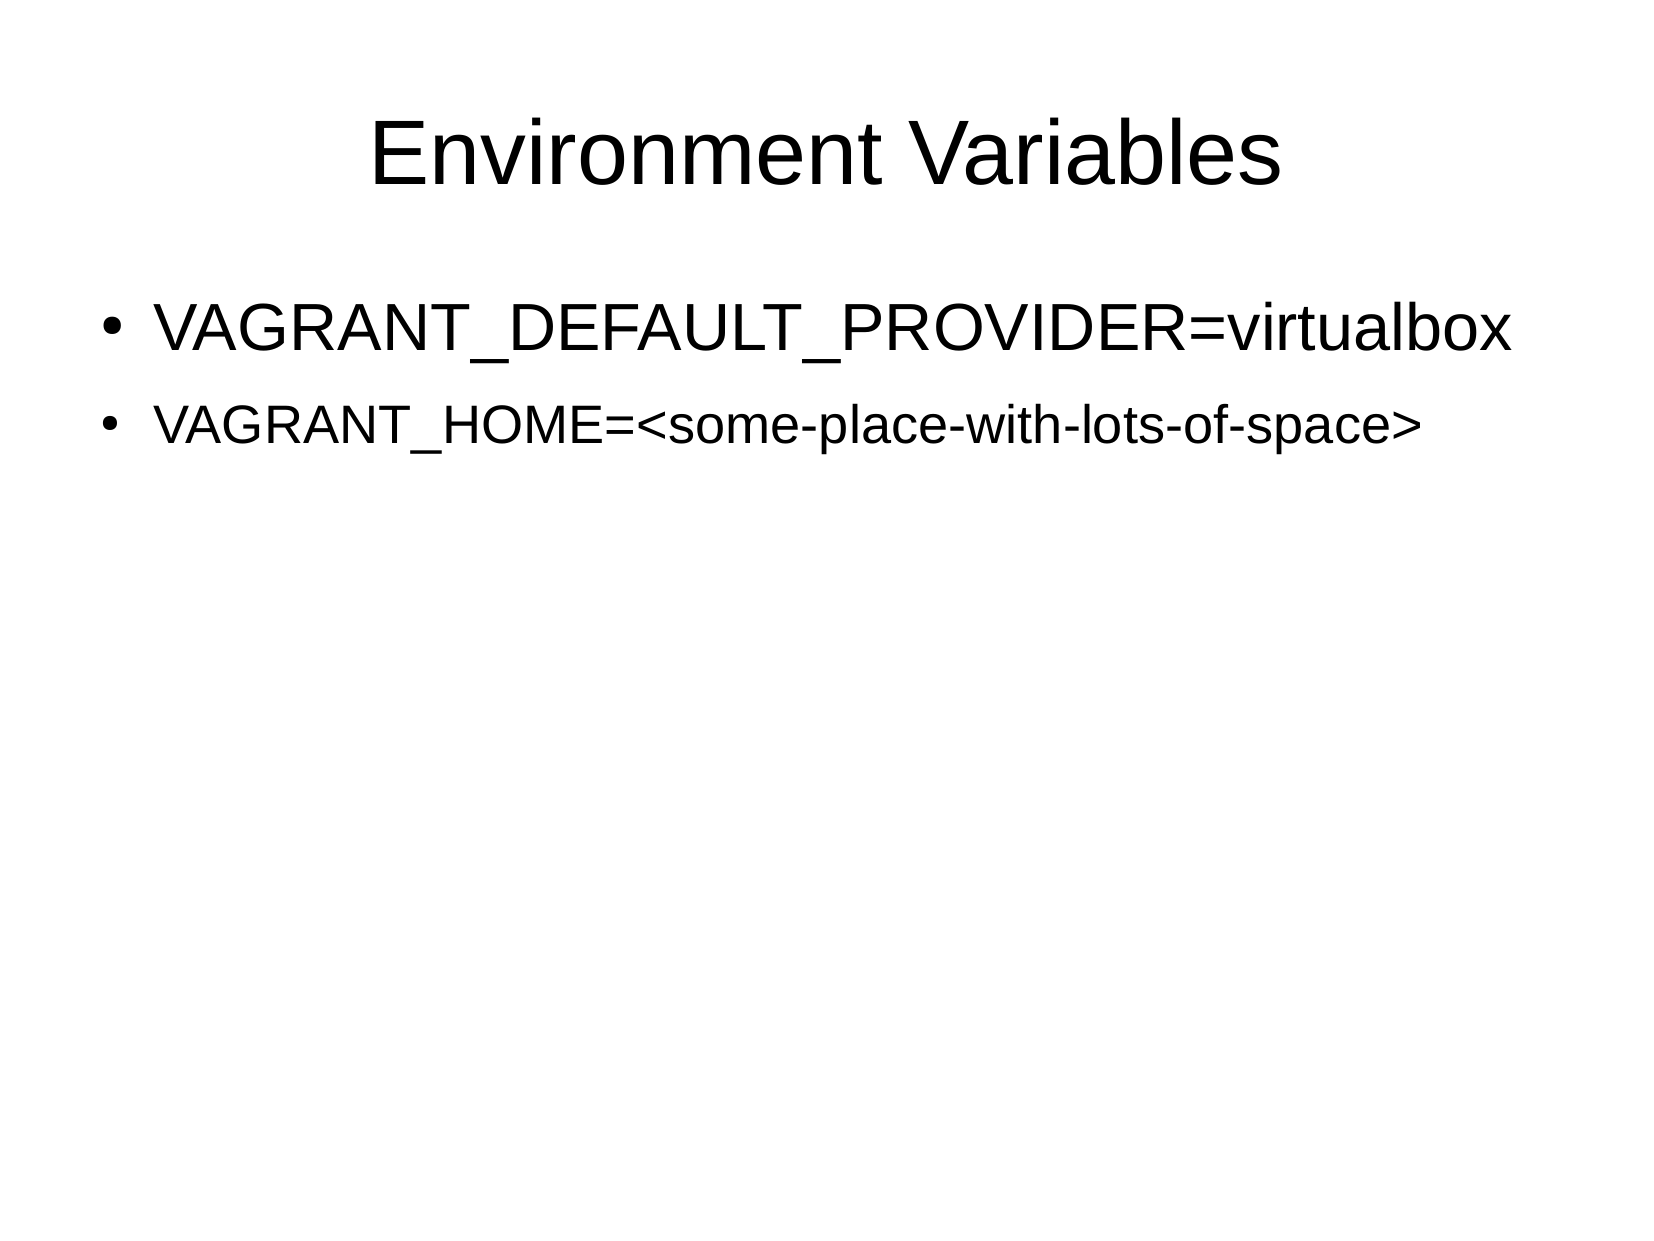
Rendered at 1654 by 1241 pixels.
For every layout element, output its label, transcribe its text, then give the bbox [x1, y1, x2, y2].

title Environment Variables [82, 49, 1571, 257]
list VAGRANT_DEFAULT_PROVIDER=virtualbox VAGRANT_HOME=<some-place-with-lots-of-space> [82, 290, 1571, 1010]
